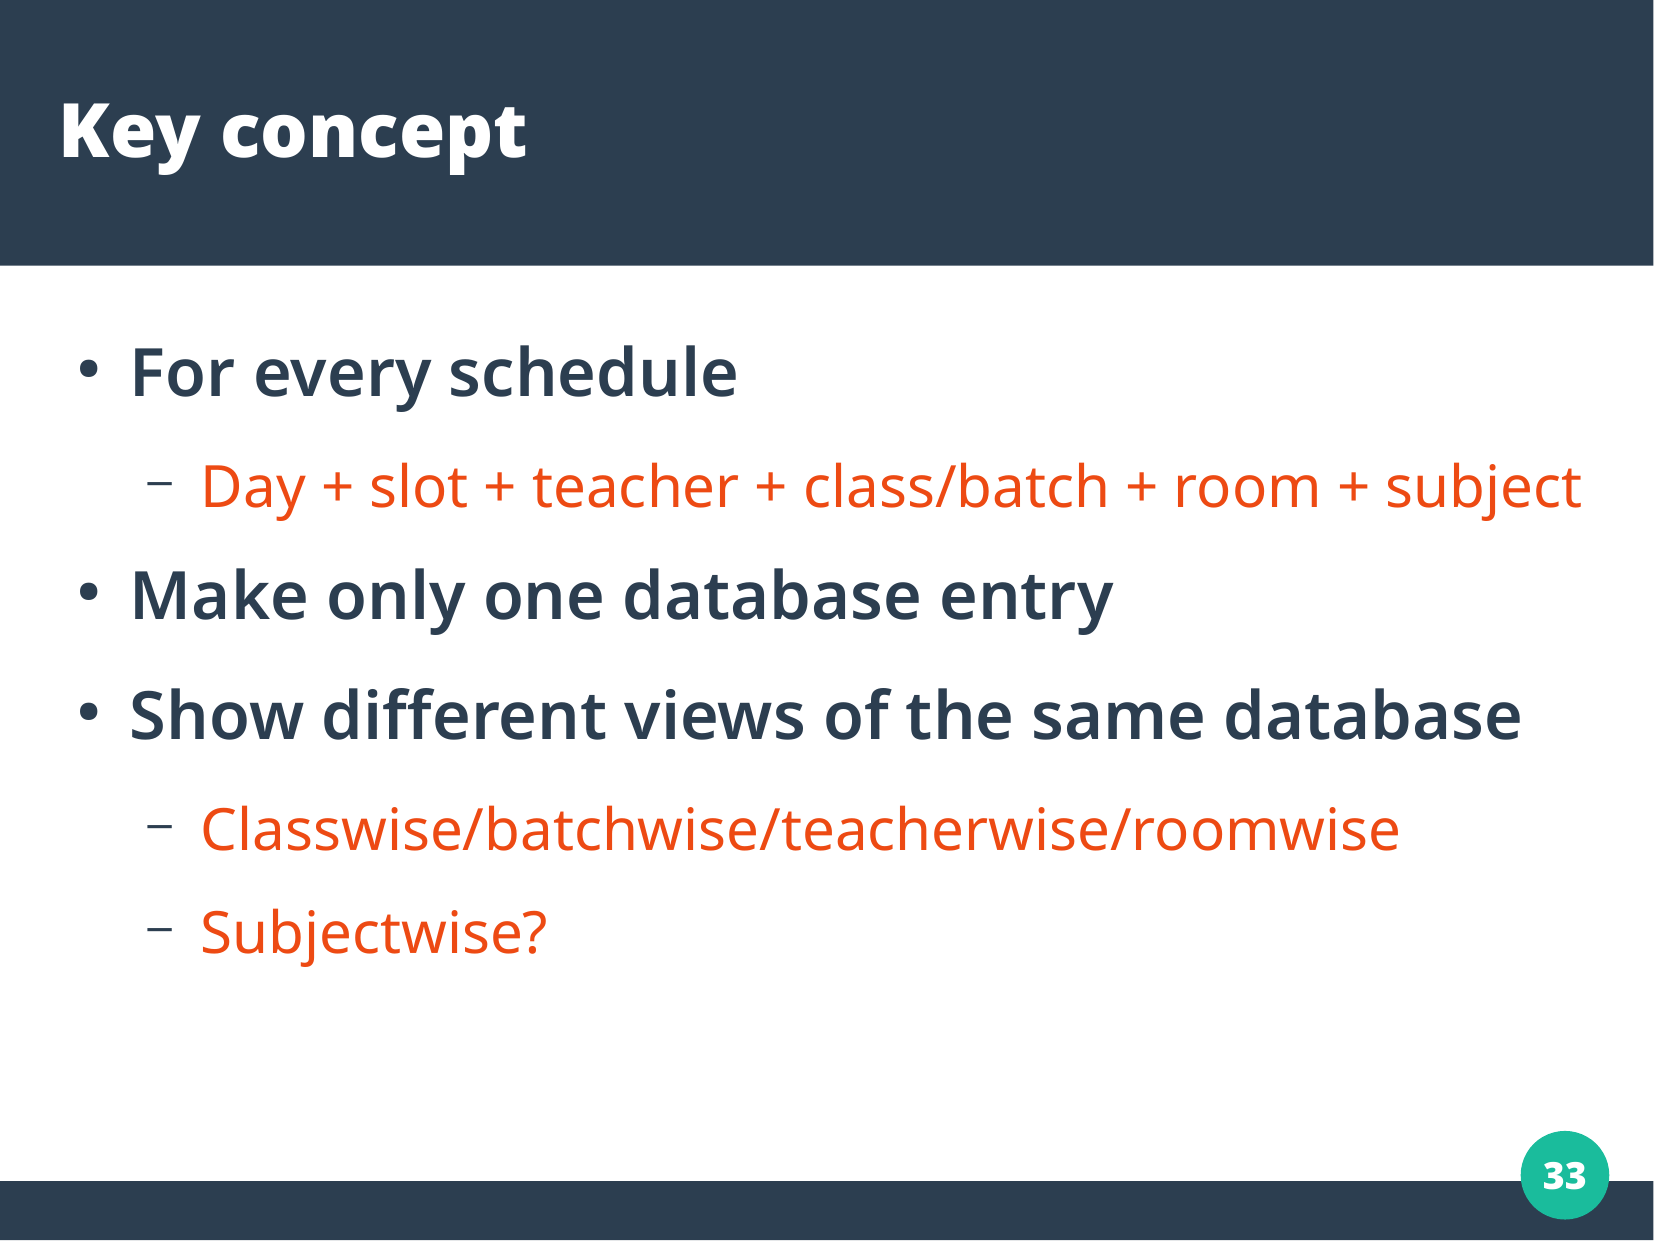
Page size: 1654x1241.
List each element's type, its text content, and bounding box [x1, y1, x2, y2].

title Key concept [59, 49, 1595, 207]
list For every schedule Day + slot + teacher + class/batch + room + subject Make only one database entry Show different views of the same database Classwise/batchwise/teacherwise/roomwise Subjectwise? [59, 324, 1595, 1152]
